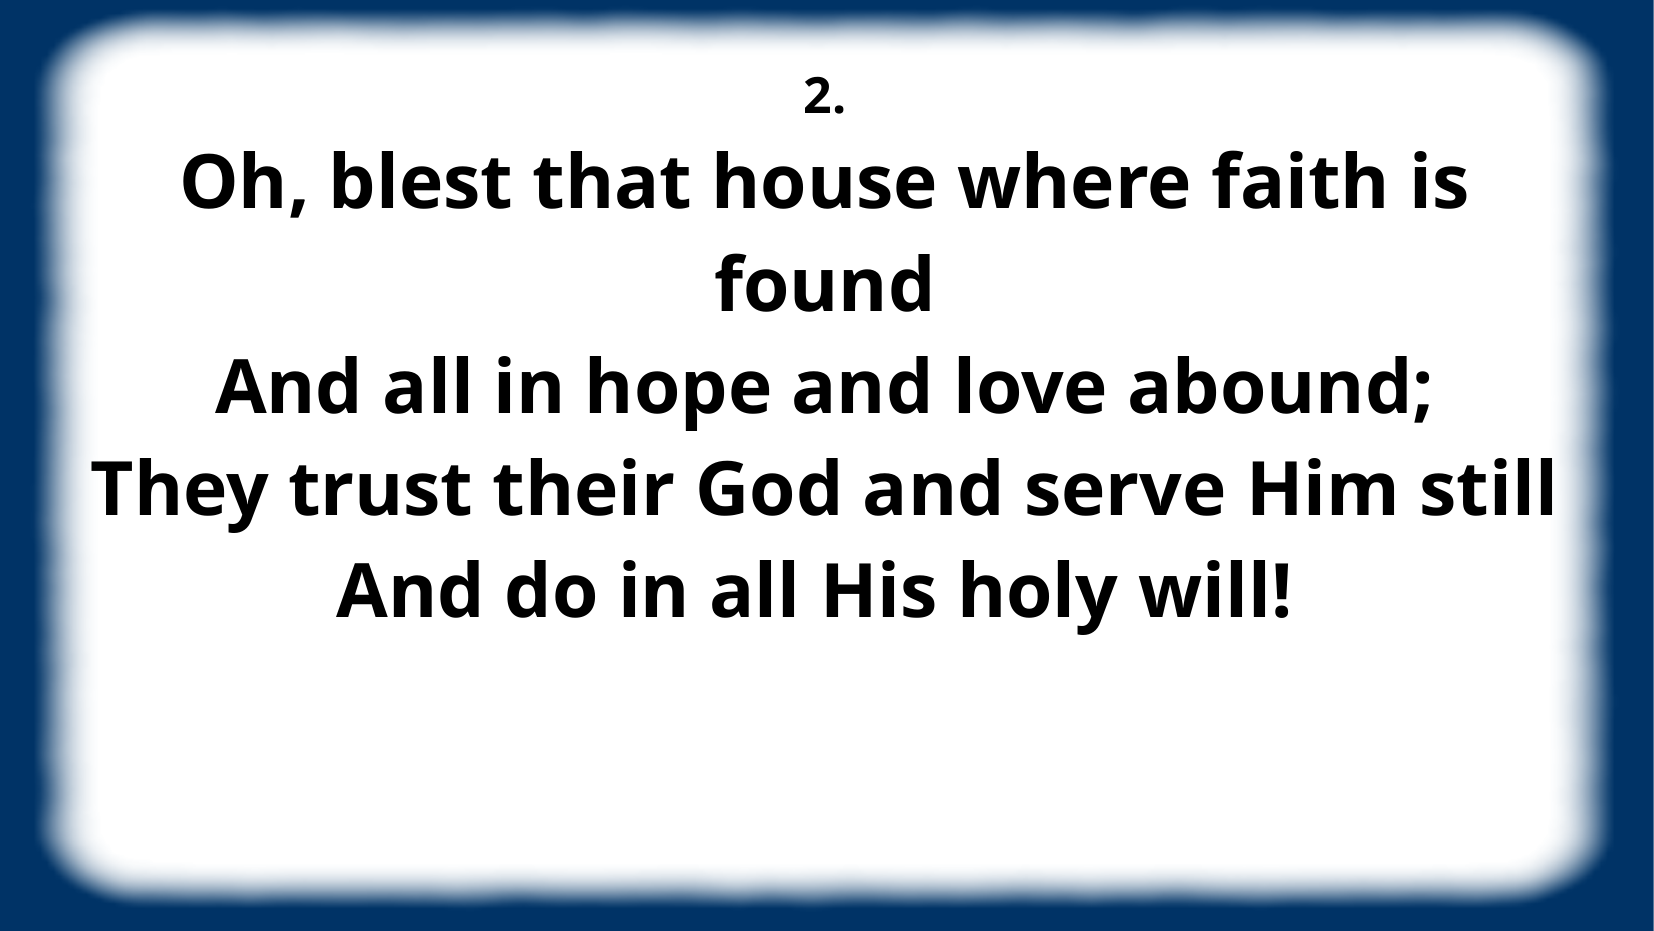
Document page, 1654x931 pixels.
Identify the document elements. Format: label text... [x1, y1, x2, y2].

picture [0, 0, 1654, 931]
text_box 2. Oh, blest that house where faith is found And all in hope and love abound; They trust their God and serve Him still And do in all His holy will! [75, 52, 1576, 534]
